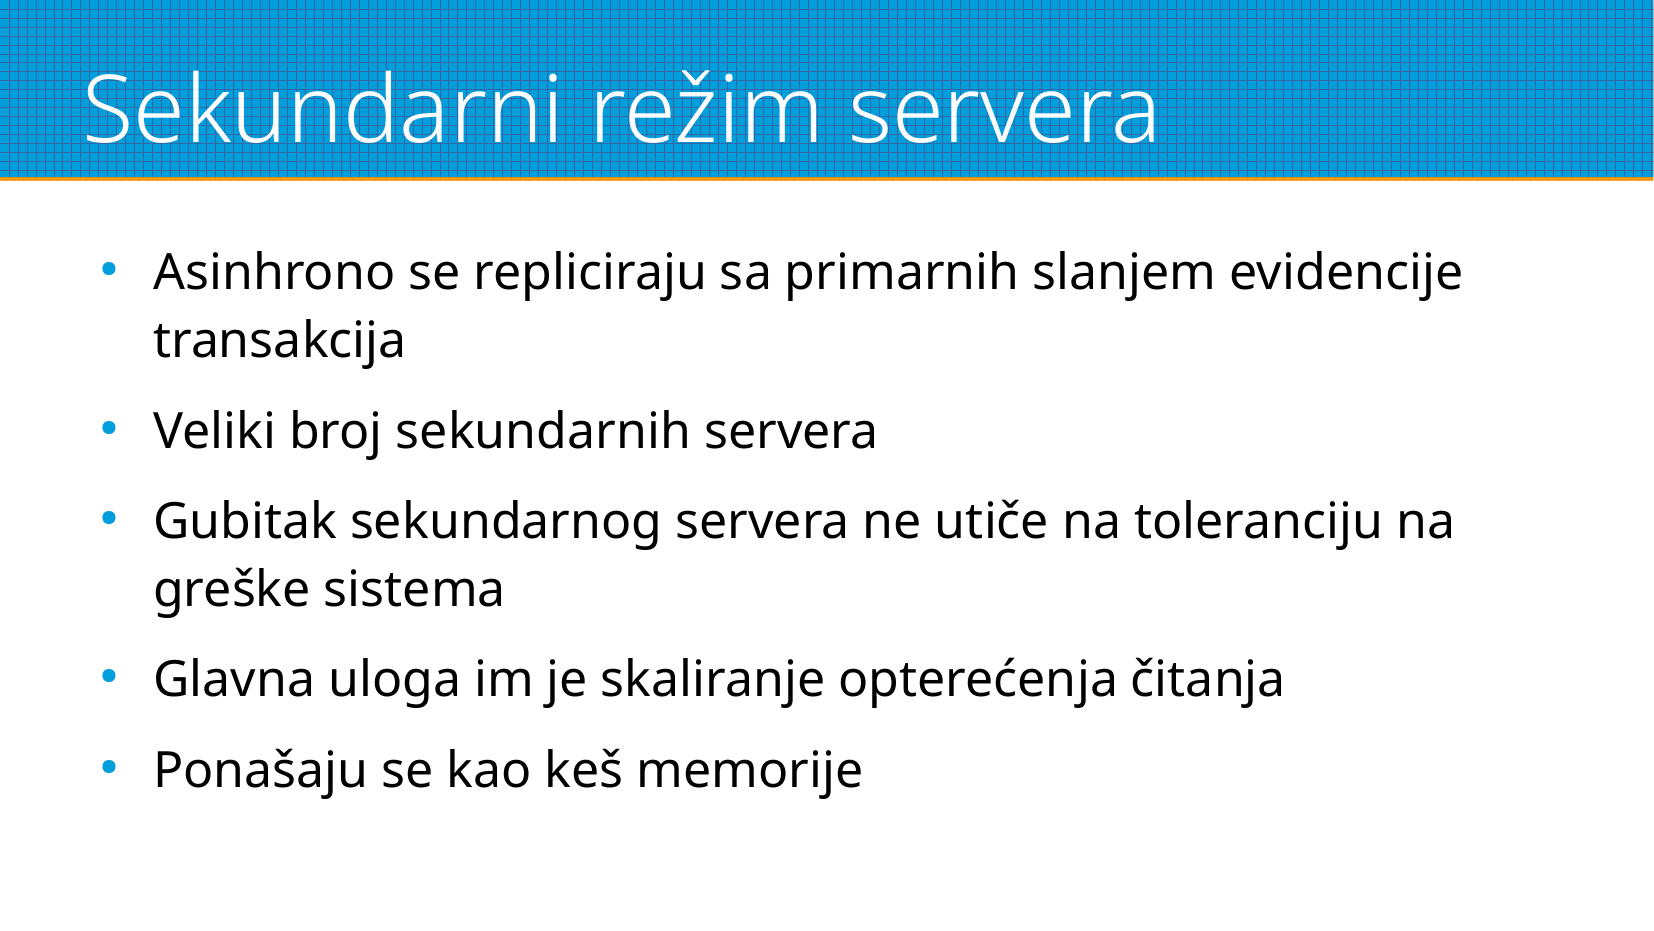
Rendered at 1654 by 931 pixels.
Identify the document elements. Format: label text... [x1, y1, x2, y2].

list Asinhrono se repliciraju sa primarnih slanjem evidencije transakcija Veliki broj sekundarnih servera Gubitak sekundarnog servera ne utiče na toleranciju na greške sistema Glavna uloga im je skaliranje opterećenja čitanja Ponašaju se kao keš memorije [82, 236, 1563, 811]
title Sekundarni režim servera [82, 14, 1571, 171]
